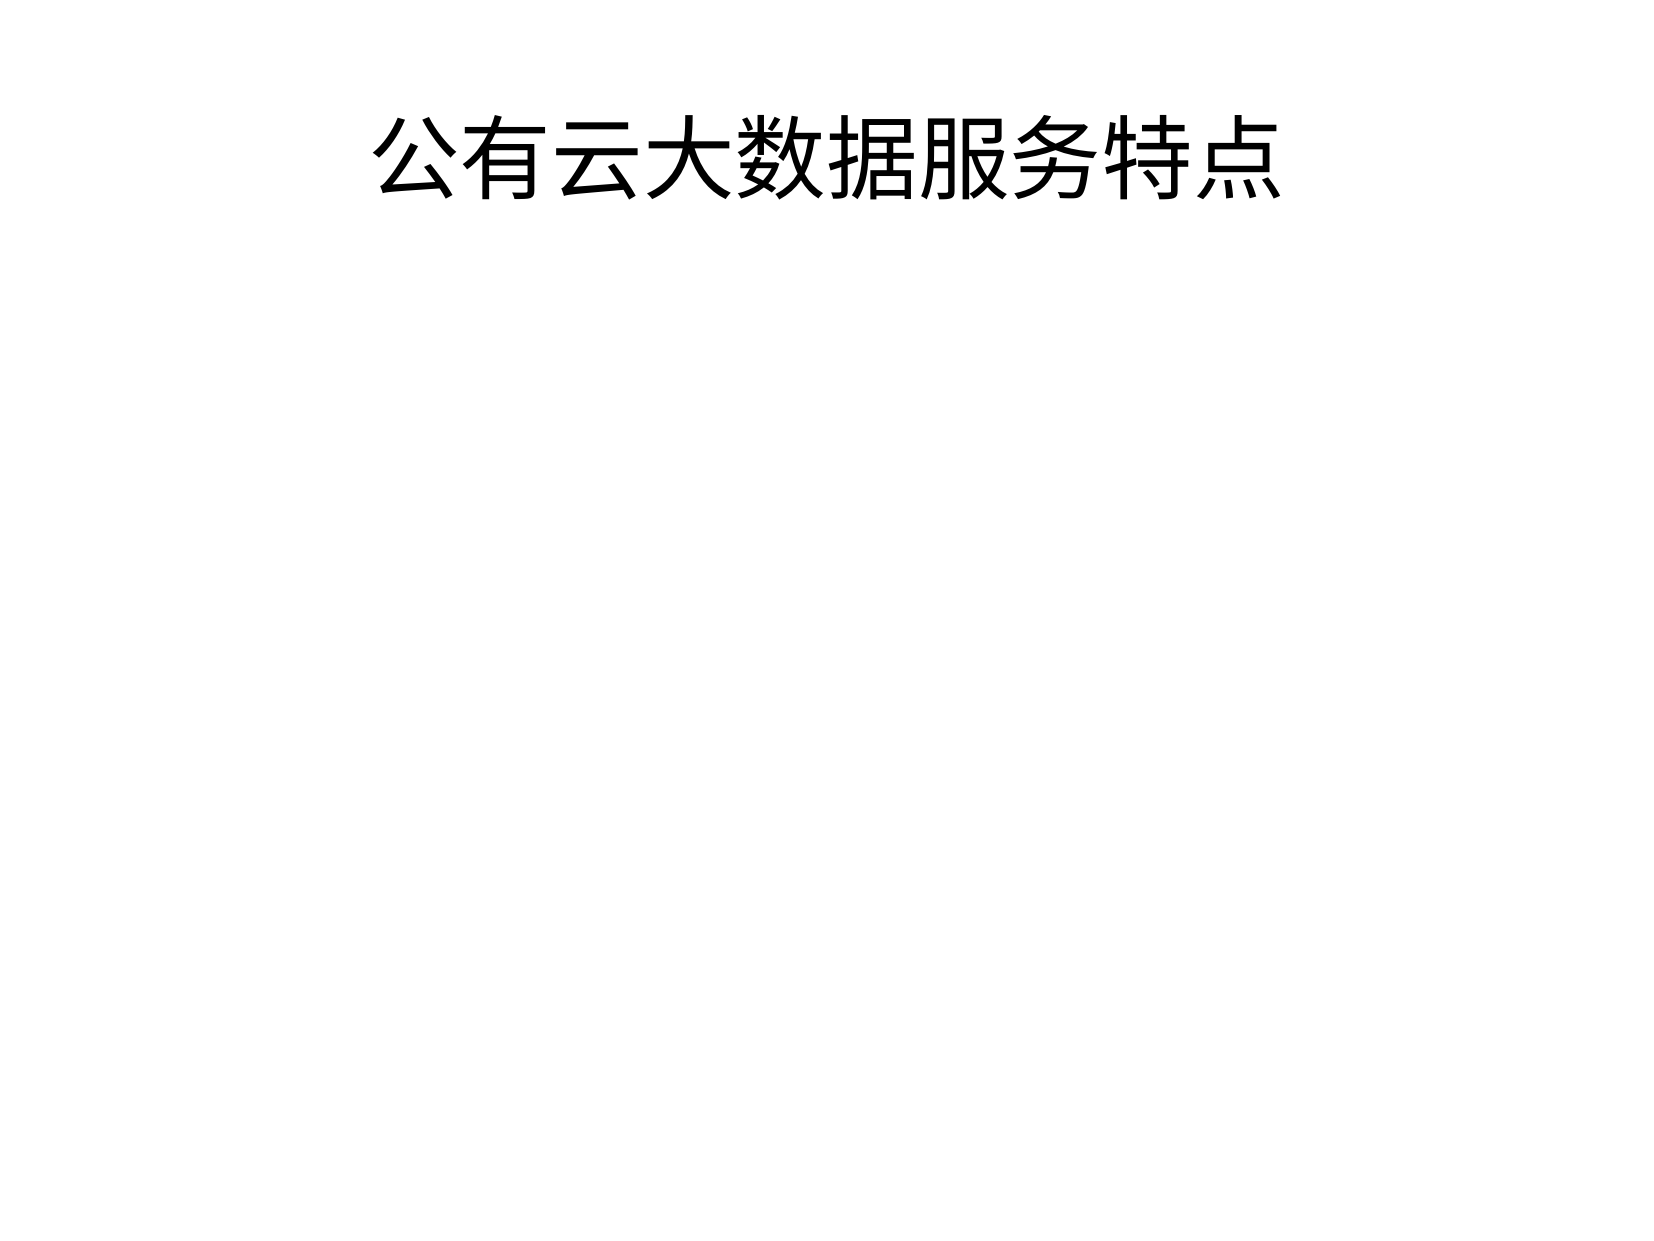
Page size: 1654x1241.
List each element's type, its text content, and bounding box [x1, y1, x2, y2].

title 公有云大数据服务特点 [82, 49, 1571, 257]
